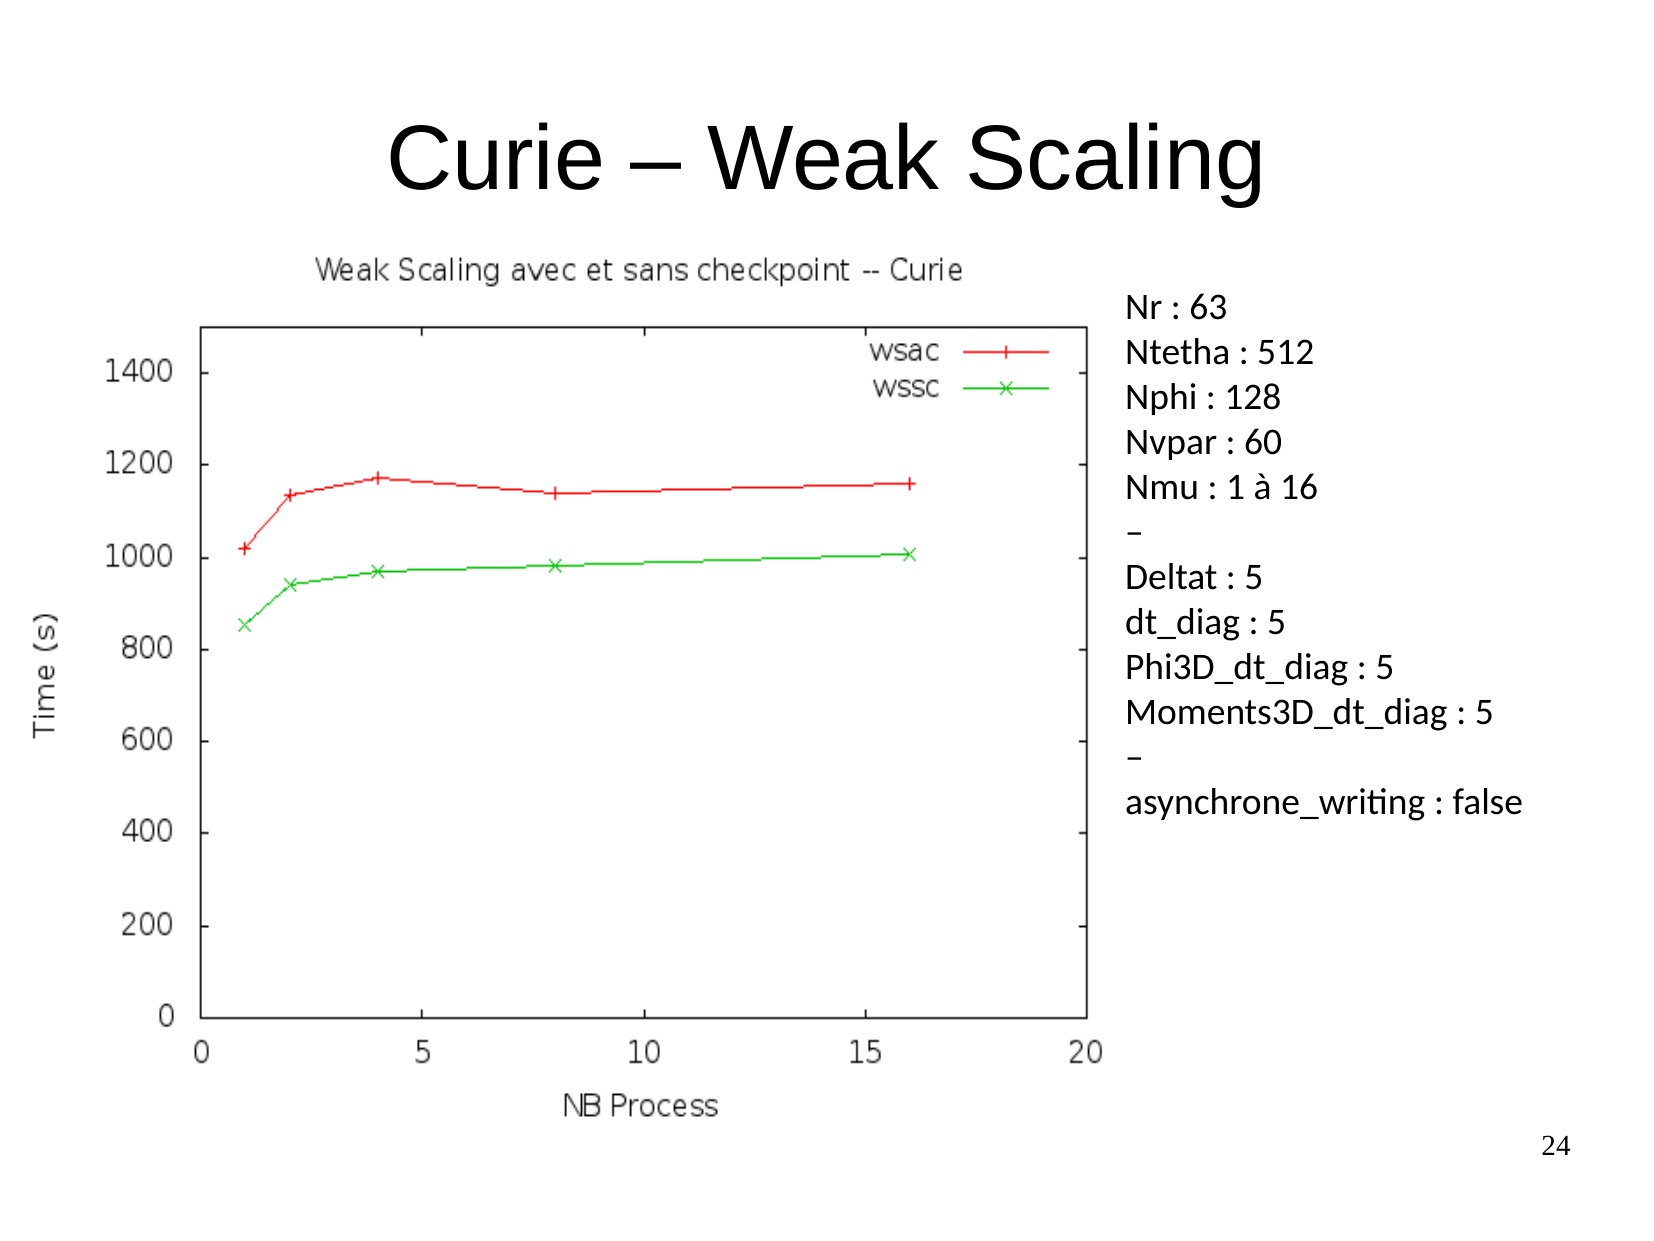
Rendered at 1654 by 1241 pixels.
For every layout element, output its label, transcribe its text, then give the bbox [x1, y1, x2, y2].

text_box Nr : 63 Ntetha : 512 Nphi : 128 Nvpar : 60 Nmu : 1 à 16 – Deltat : 5 dt_diag : 5 Phi3D_dt_diag : 5 Moments3D_dt_diag : 5 – asynchrone_writing : false [1110, 274, 1654, 830]
picture [23, 218, 1146, 1134]
title Curie – Weak Scaling [82, 49, 1571, 257]
